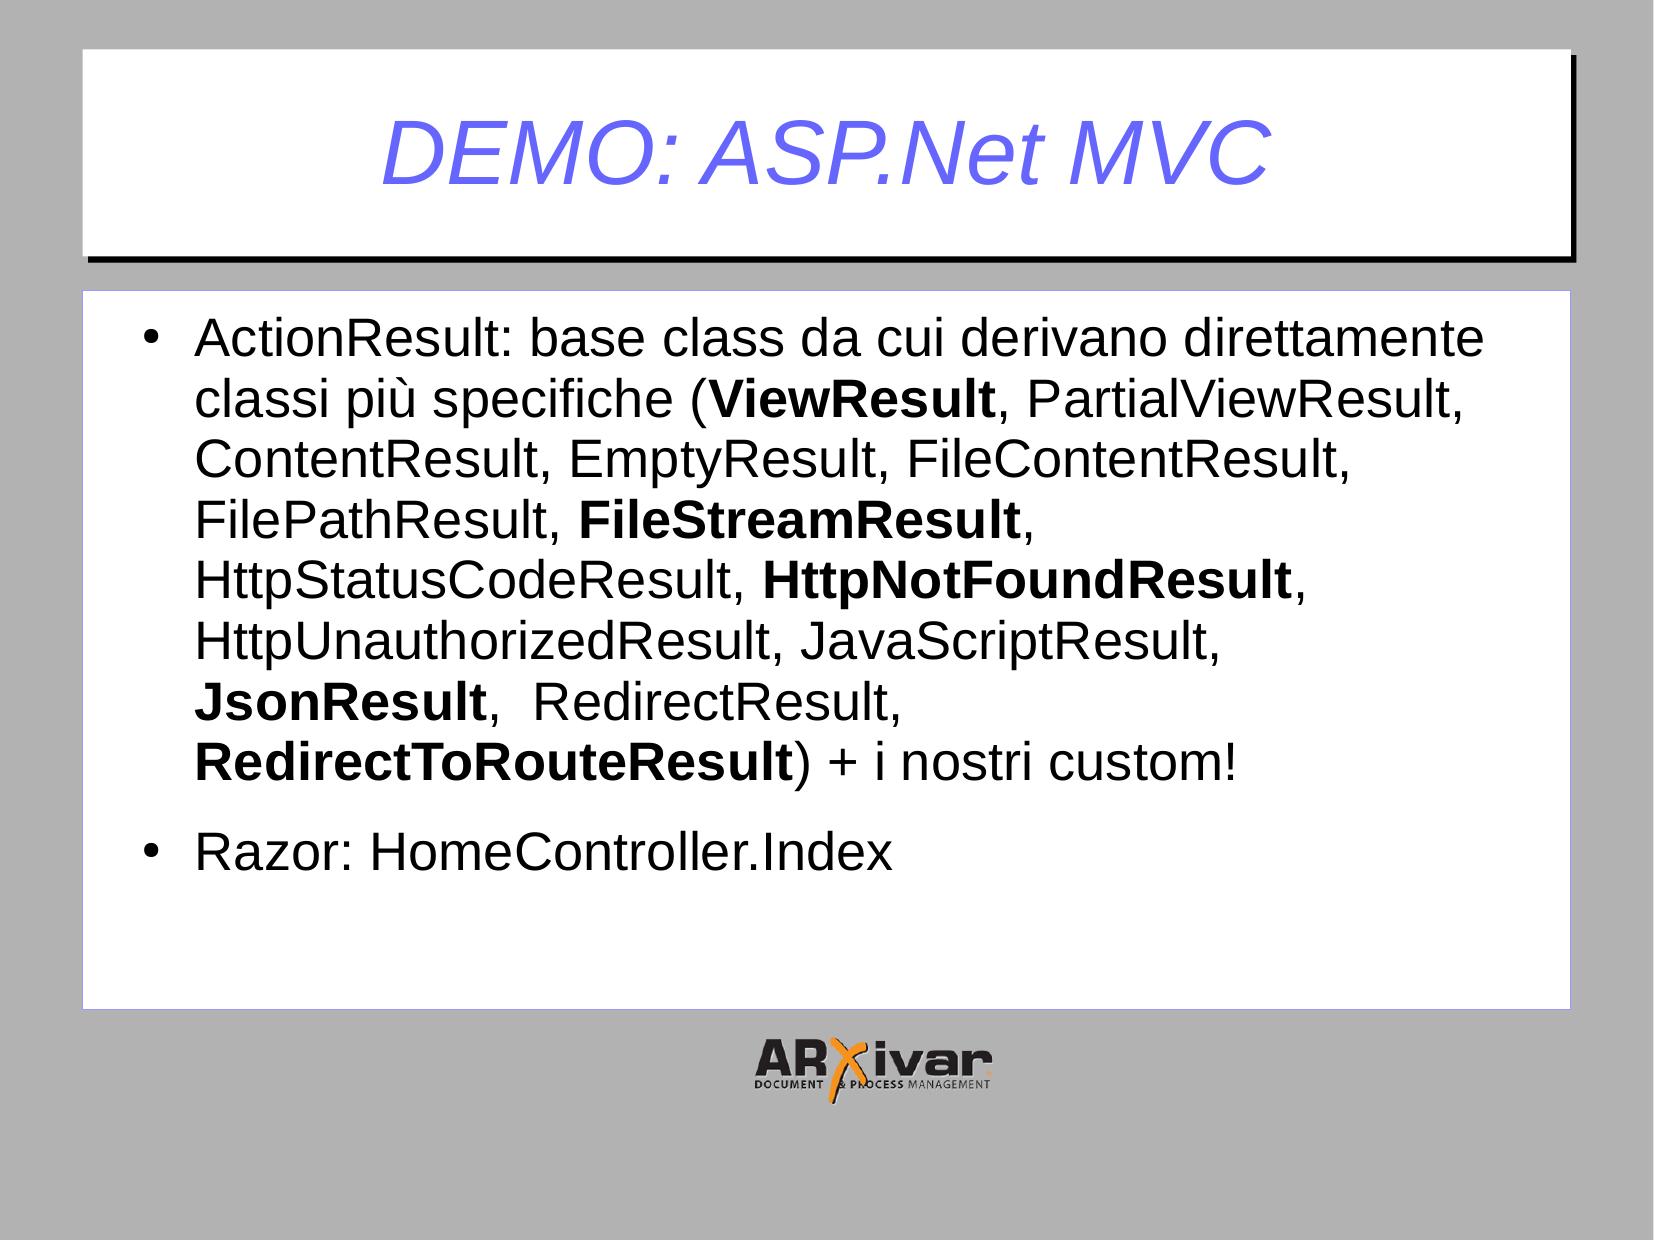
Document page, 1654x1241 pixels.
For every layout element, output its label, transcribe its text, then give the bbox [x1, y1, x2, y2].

title DEMO: ASP.Net MVC [82, 49, 1571, 257]
list ActionResult: base class da cui derivano direttamente classi più specifiche (ViewResult, PartialViewResult, ContentResult, EmptyResult, FileContentResult, FilePathResult, FileStreamResult, HttpStatusCodeResult, HttpNotFoundResult, HttpUnauthorizedResult, JavaScriptResult, JsonResult, RedirectResult, RedirectToRouteResult) + i nostri custom! Razor: HomeController.Index [82, 290, 1571, 1010]
picture [755, 1031, 993, 1111]
